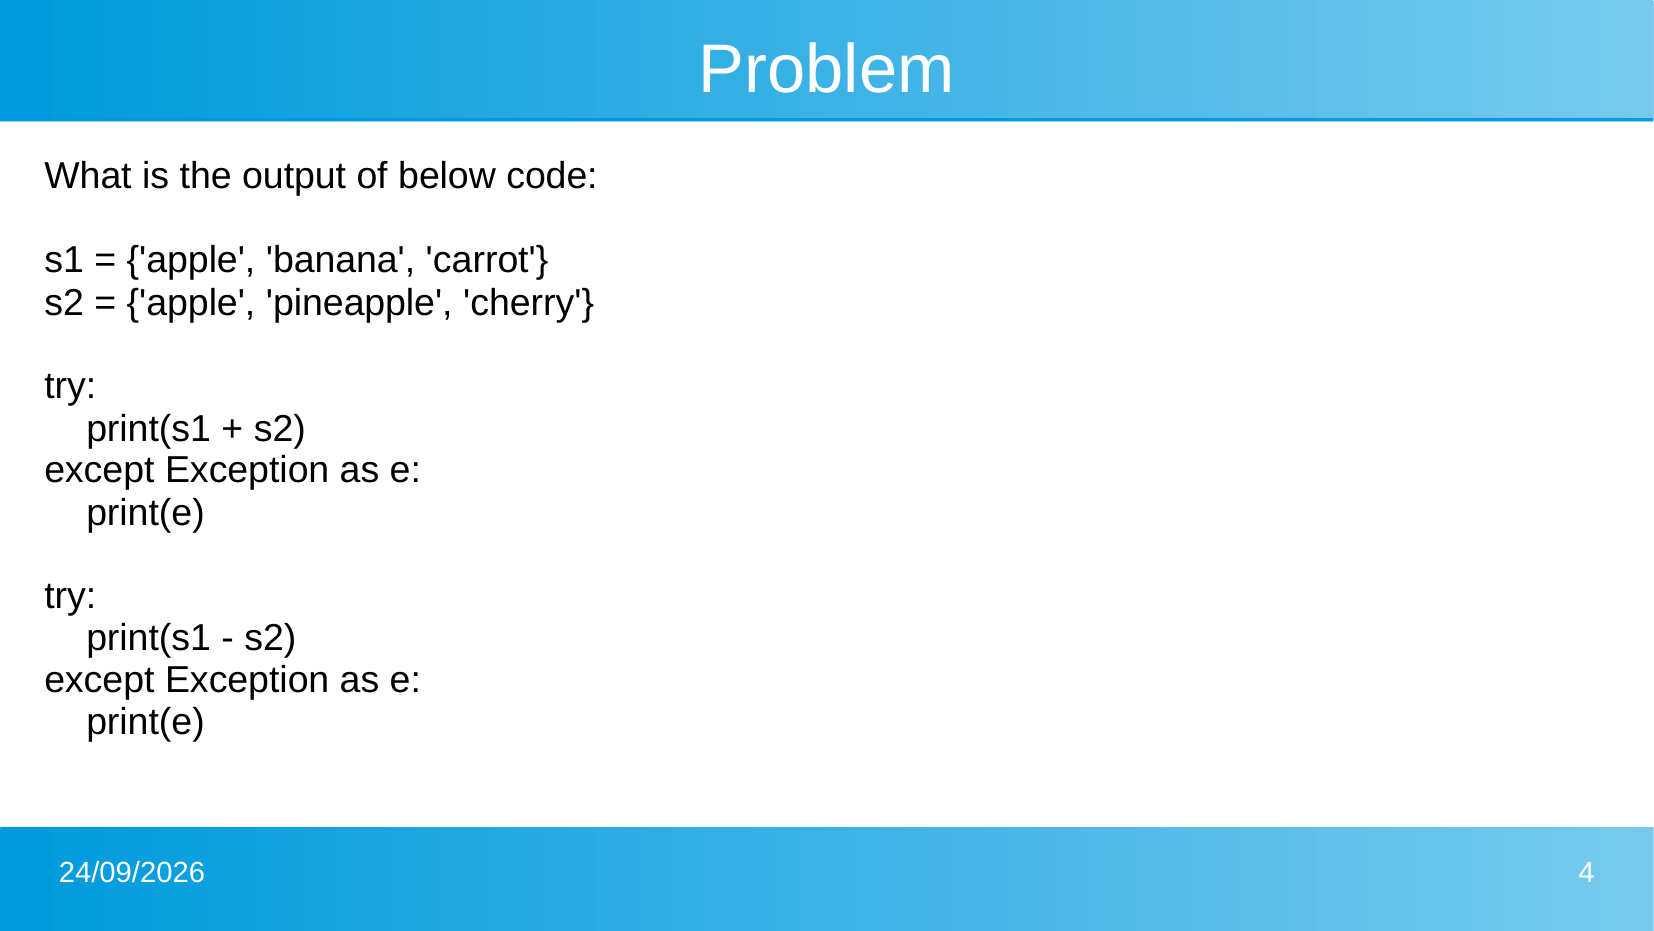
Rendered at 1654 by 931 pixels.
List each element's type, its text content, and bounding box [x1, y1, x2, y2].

text_box What is the output of below code: s1 = {'apple', 'banana', 'carrot'} s2 = {'apple', 'pineapple', 'cherry'} try: print(s1 + s2) except Exception as e: print(e) try: print(s1 - s2) except Exception as e: print(e) [29, 147, 886, 751]
title Problem [59, 29, 1595, 108]
